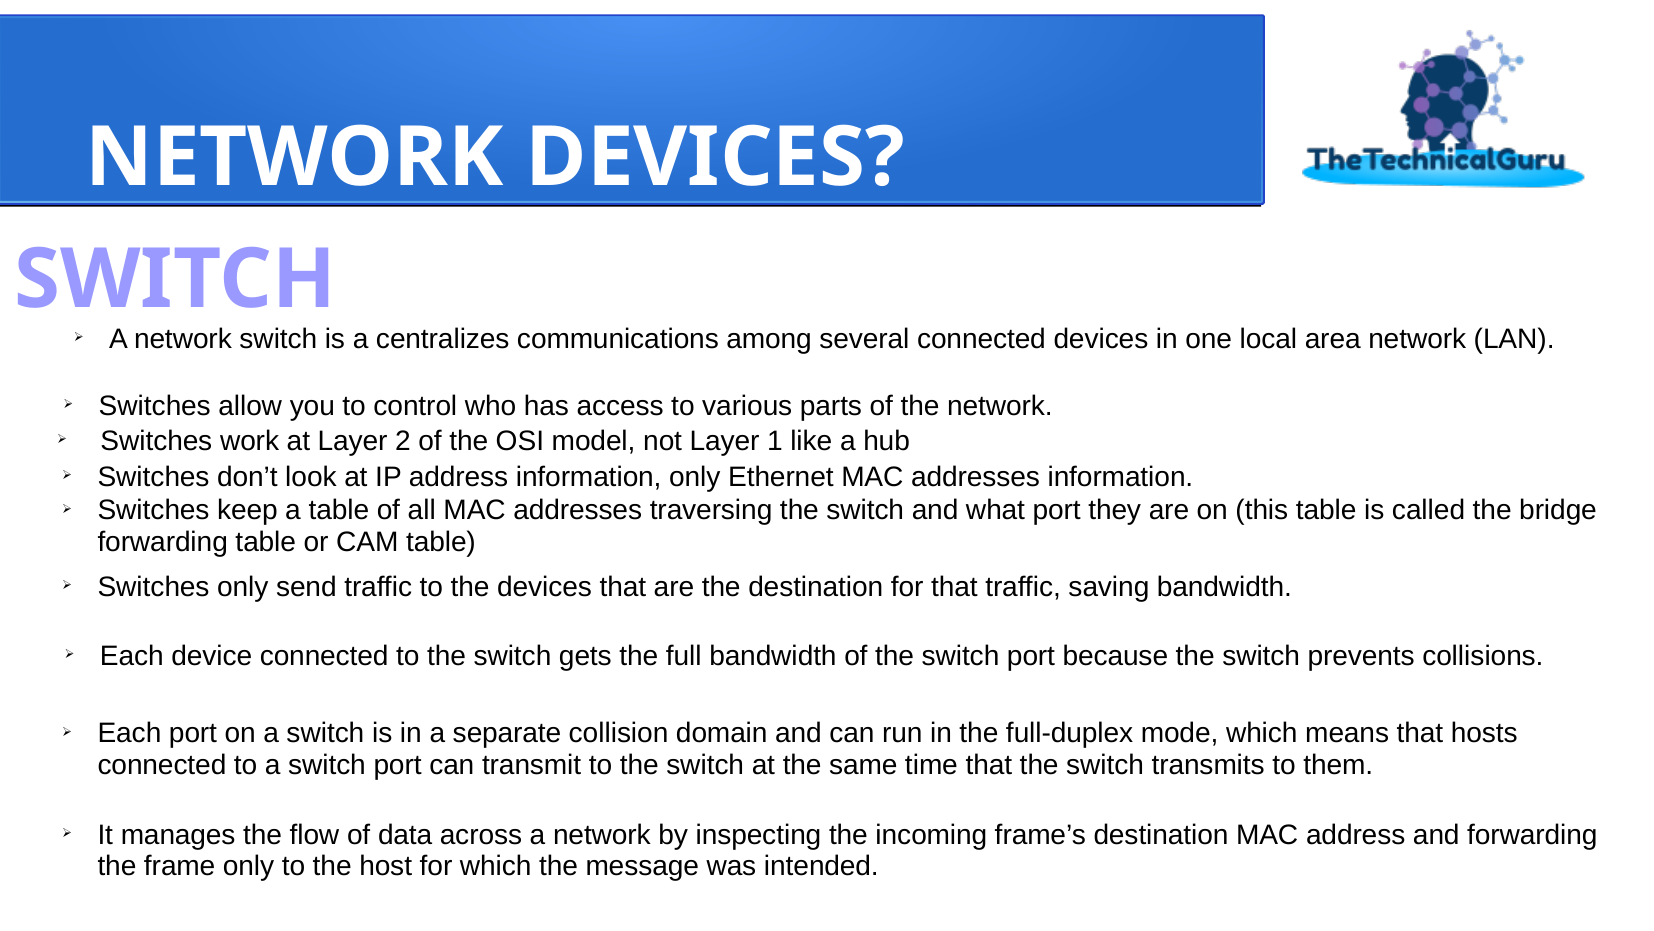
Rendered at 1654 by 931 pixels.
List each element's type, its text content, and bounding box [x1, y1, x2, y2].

picture [1287, 0, 1600, 266]
text_box A network switch is a centralizes communications among several connected devices in one local area network (LAN). [59, 315, 1654, 390]
text_box Switches work at Layer 2 of the OSI model, not Layer 1 like a hub [42, 417, 1205, 465]
text_box Each device connected to the switch gets the full bandwidth of the switch port because the switch prevents collisions. [49, 633, 1598, 708]
text_box Switches keep a table of all MAC addresses traversing the switch and what port they are on (this table is called the bridge forwarding table or CAM table) [47, 487, 1619, 565]
text_box Switches allow you to control who has access to various parts of the network. [48, 382, 1394, 429]
text_box NETWORK DEVICES? [70, 88, 912, 209]
text_box Switches don’t look at IP address information, only Ethernet MAC addresses information. [47, 453, 1583, 487]
text_box Switches only send traffic to the devices that are the destination for that traffic, saving bandwidth. [47, 563, 1607, 638]
text_box SWITCH [0, 211, 353, 332]
text_box It manages the flow of data across a network by inspecting the incoming frame’s destination MAC address and forwarding the frame only to the host for which the message was intended. [47, 811, 1642, 918]
text_box Each port on a switch is in a separate collision domain and can run in the full-duplex mode, which means that hosts connected to a switch port can transmit to the switch at the same time that the switch transmits to them. [47, 710, 1642, 811]
